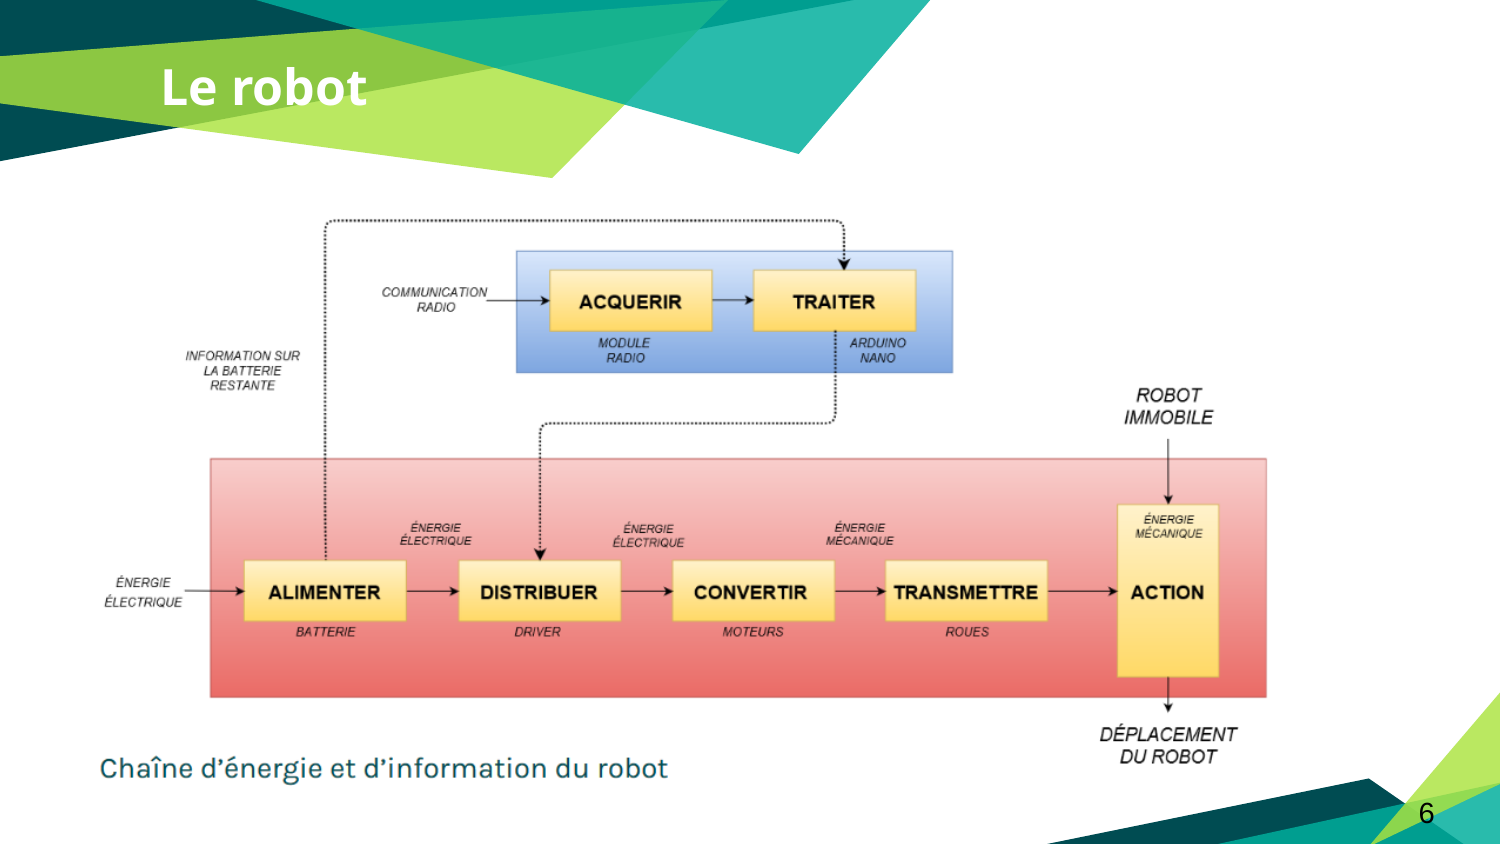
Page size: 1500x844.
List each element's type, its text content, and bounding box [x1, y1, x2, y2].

picture [24, 185, 1286, 793]
title Le robot [145, 40, 1355, 181]
list Chaîne d’énergie et d’information du robot [66, 730, 1417, 816]
slide_number <number> [1403, 779, 1494, 844]
